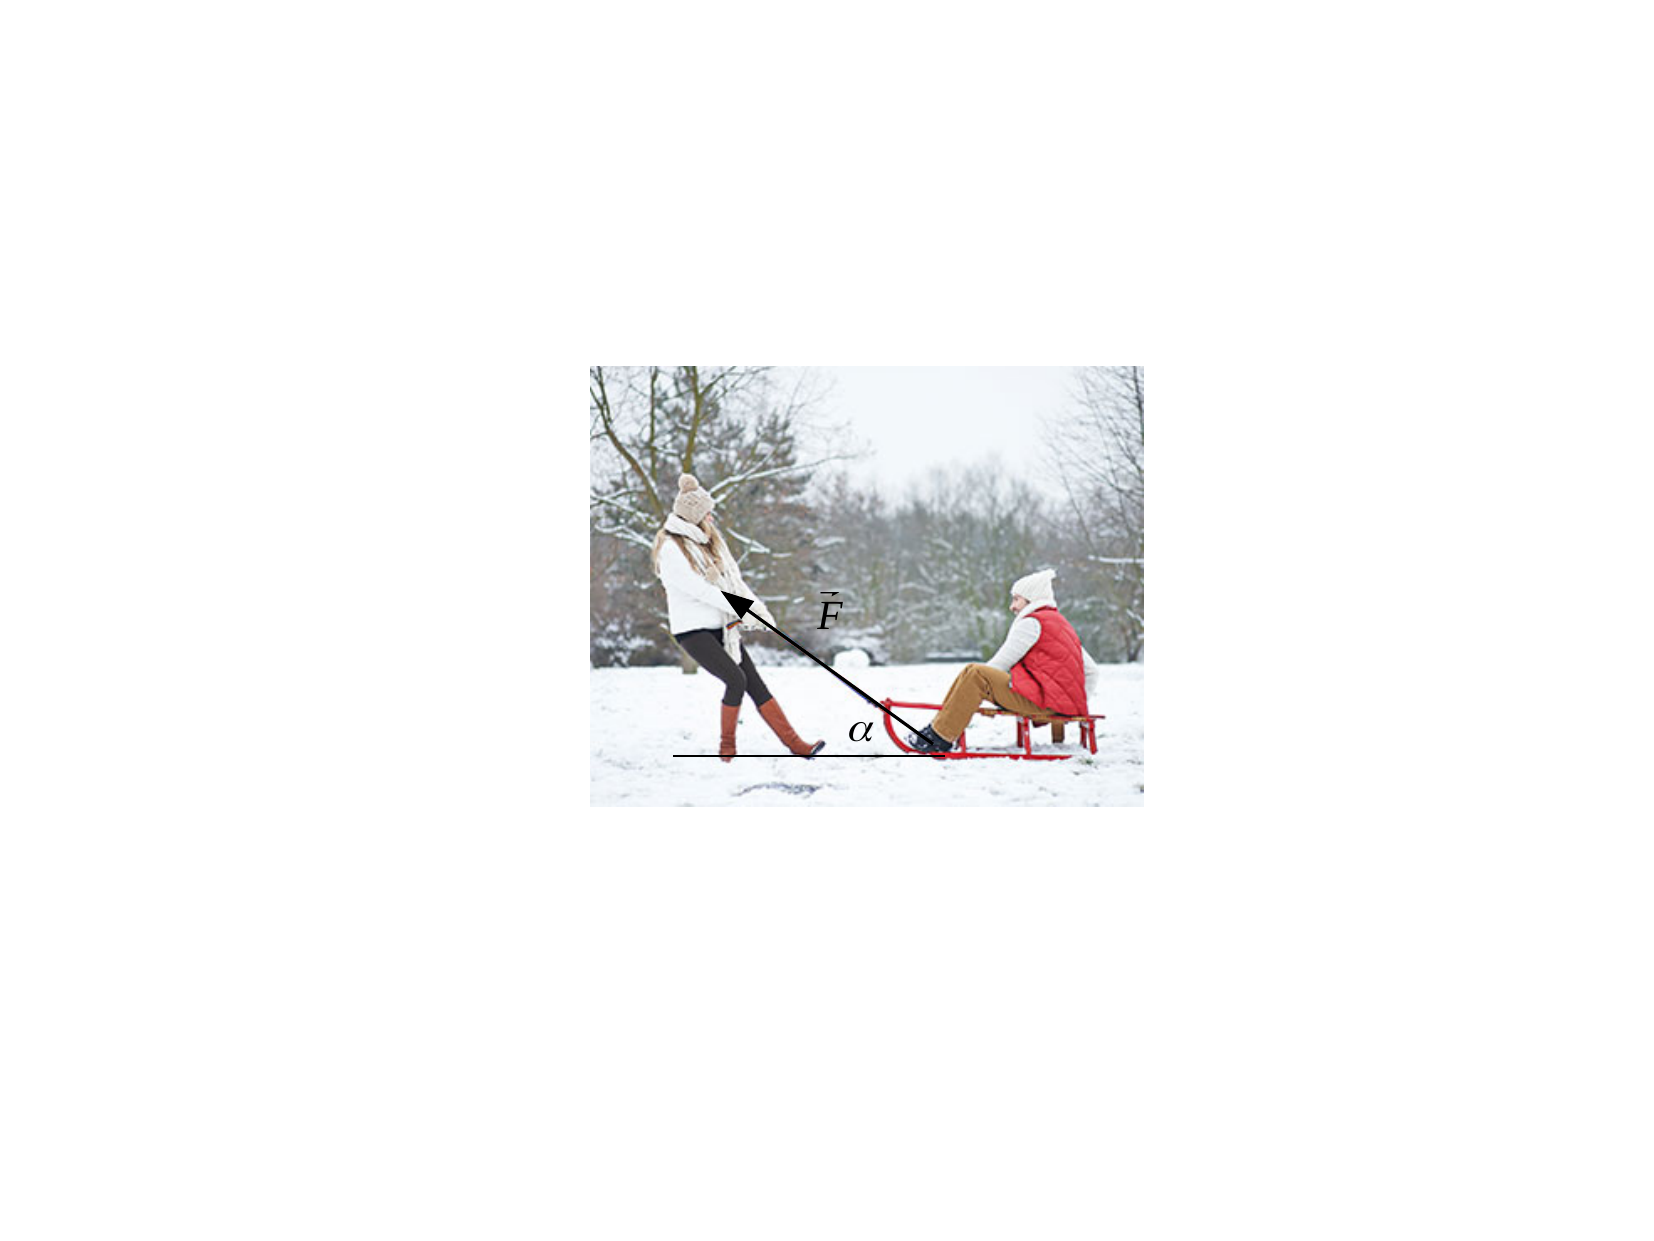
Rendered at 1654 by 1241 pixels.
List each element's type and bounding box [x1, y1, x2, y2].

chart [808, 592, 851, 638]
chart [838, 720, 878, 744]
picture [590, 366, 1144, 807]
